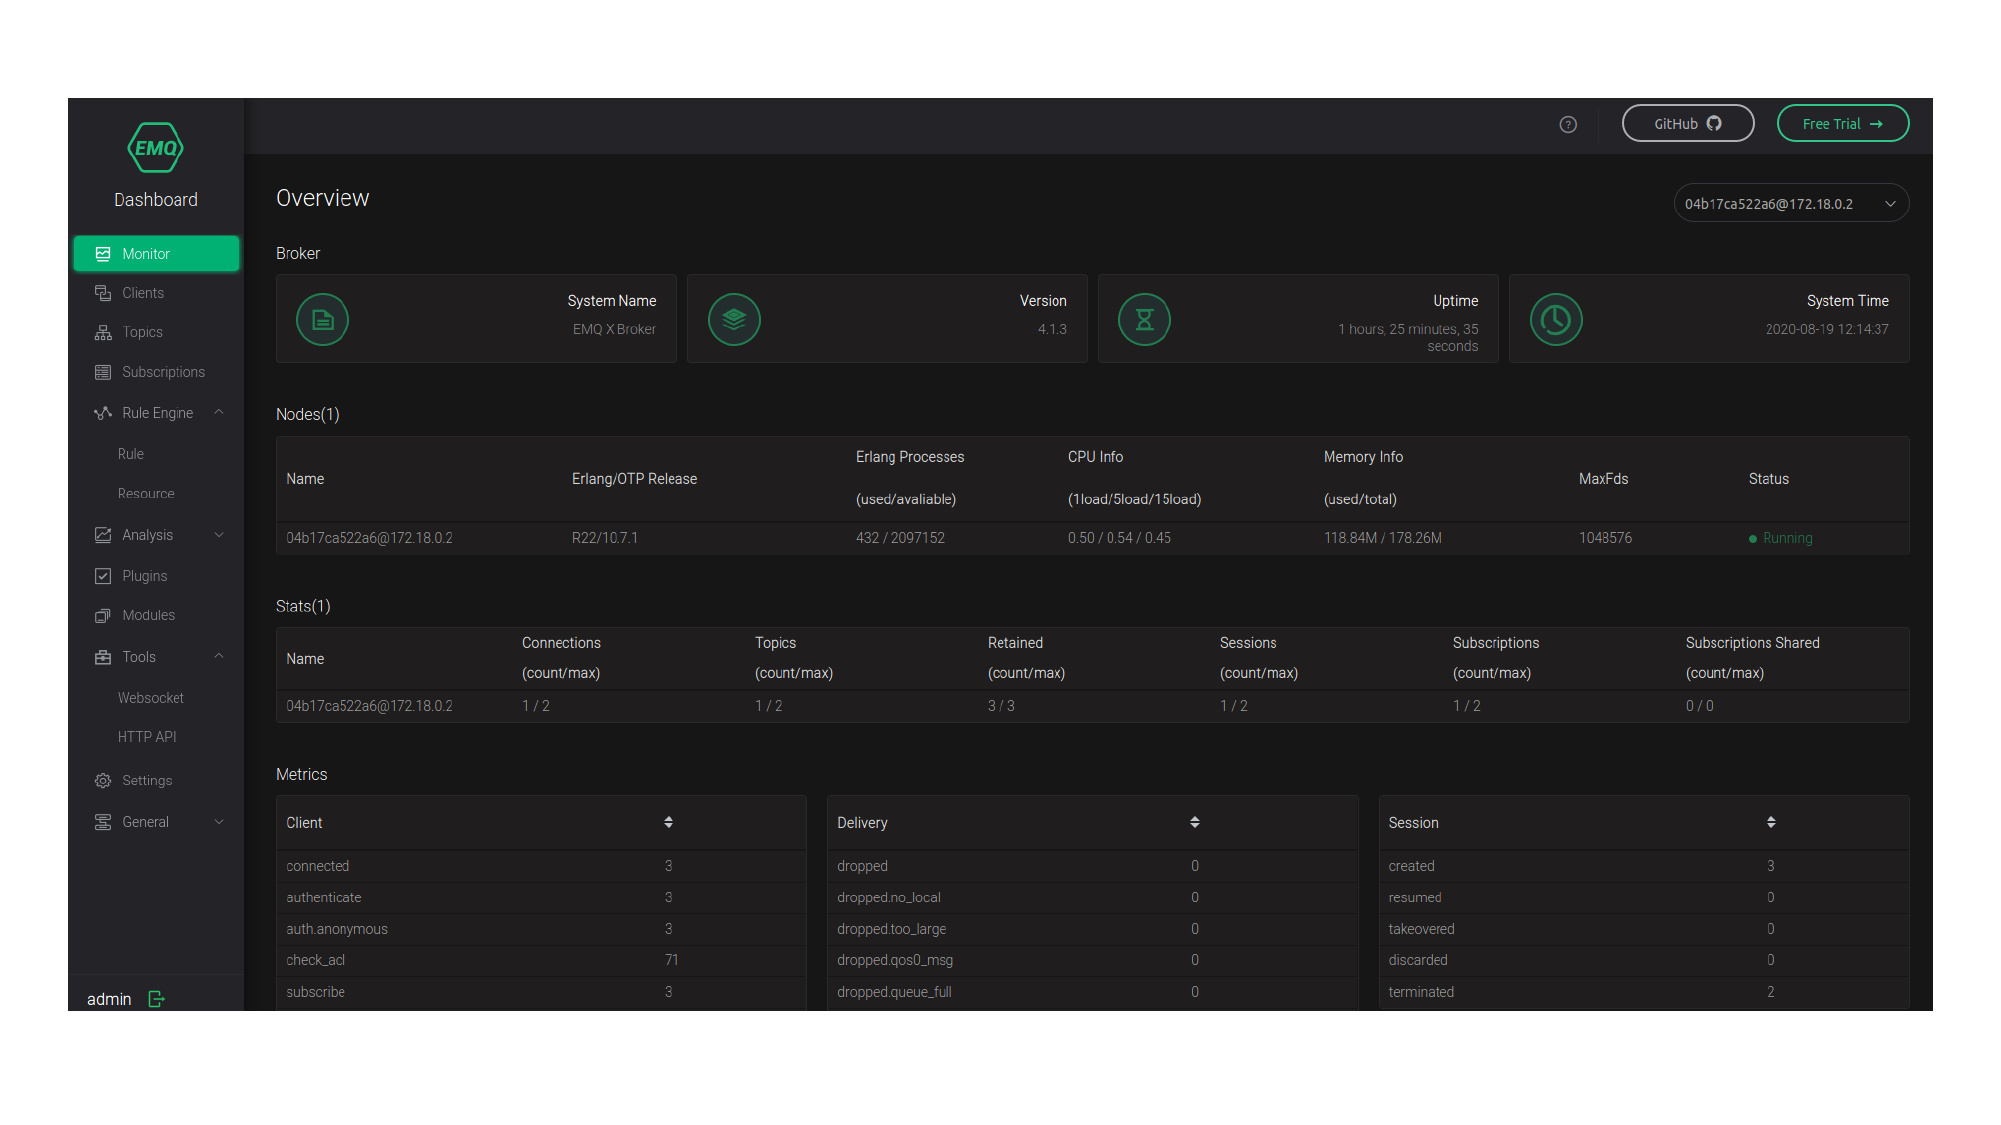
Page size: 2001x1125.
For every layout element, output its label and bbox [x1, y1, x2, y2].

picture [68, 98, 1933, 1011]
